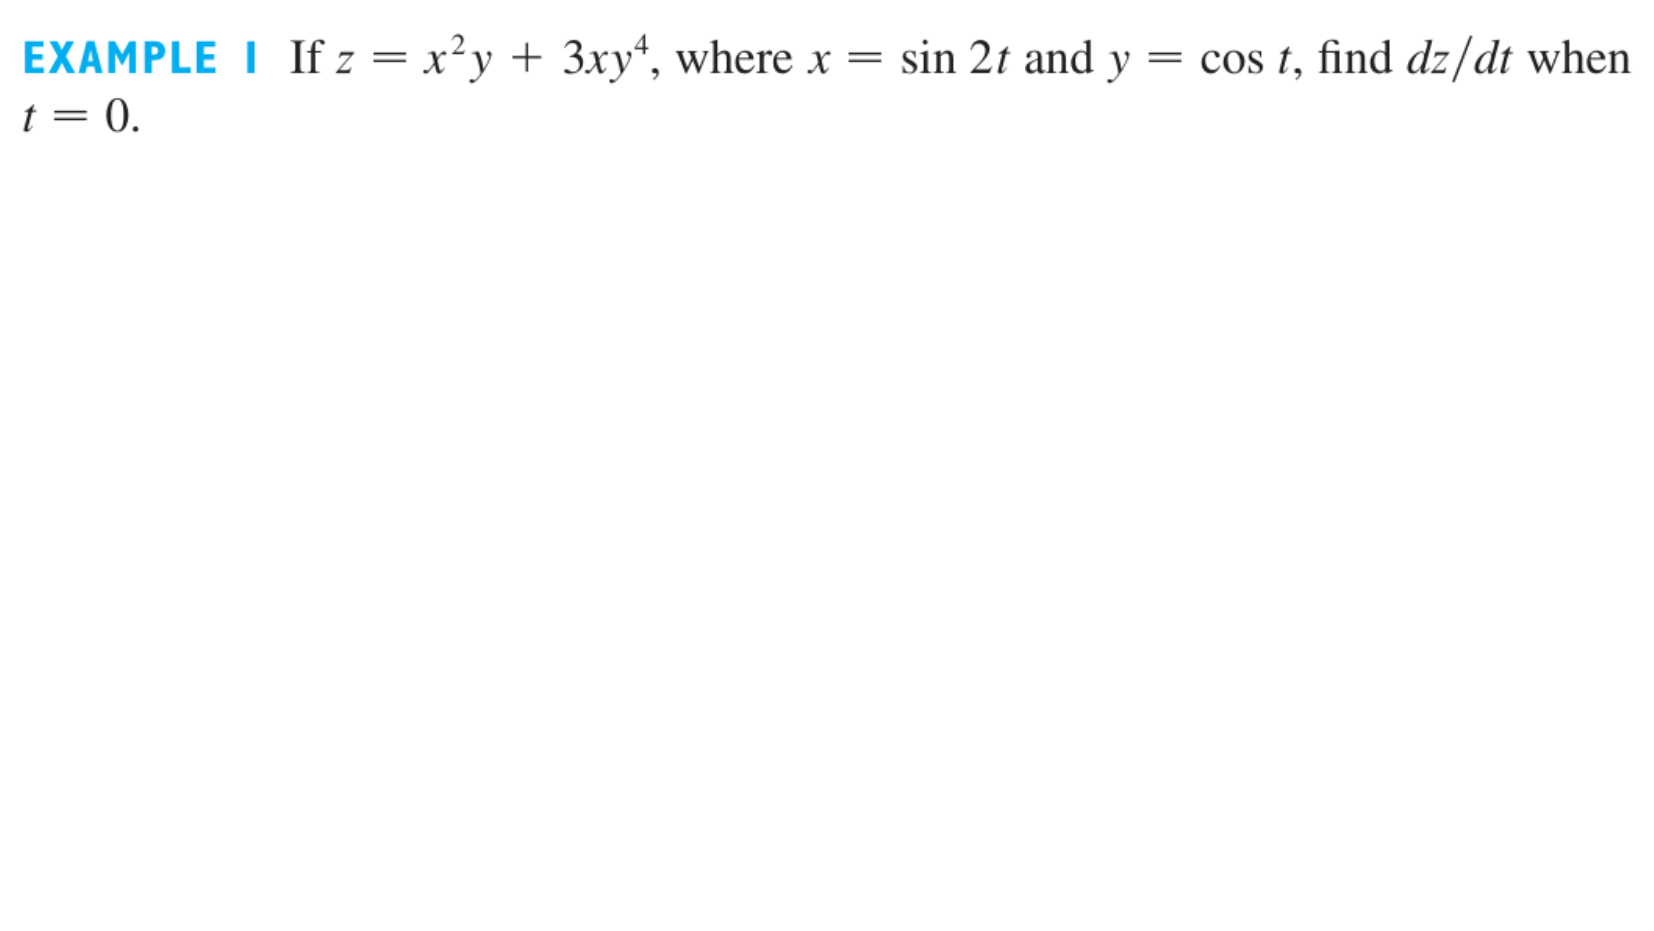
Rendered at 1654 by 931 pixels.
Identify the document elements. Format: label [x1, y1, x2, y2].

picture [0, 23, 1654, 163]
